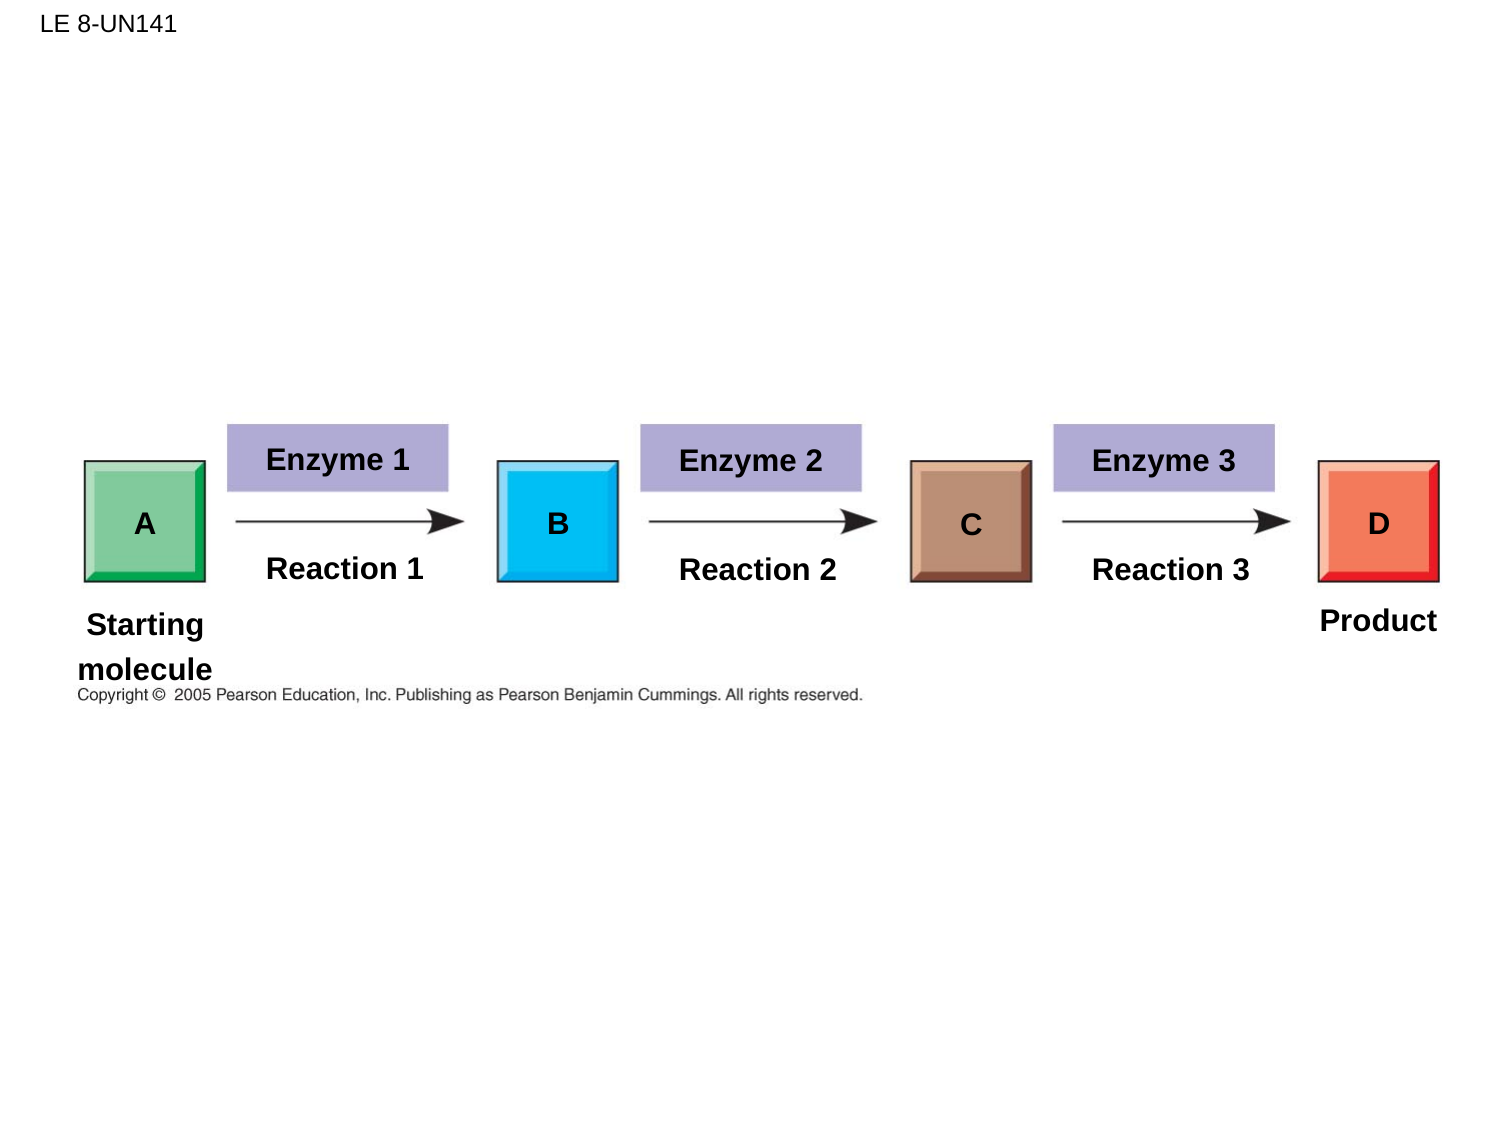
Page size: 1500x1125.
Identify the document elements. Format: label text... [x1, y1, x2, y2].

text_box Enzyme 2 [678, 447, 829, 481]
text_box B [547, 510, 575, 541]
picture [49, 412, 1450, 713]
text_box Product [1319, 607, 1444, 640]
text_box Reaction 1 [265, 555, 430, 593]
text_box Enzyme 1 [265, 446, 416, 480]
text_box Reaction 2 [678, 556, 843, 594]
text_box Reaction 3 [1091, 556, 1256, 594]
text_box A [141, 517, 147, 525]
title LE 8-UN141 [24, 0, 351, 51]
text_box Starting molecule [66, 596, 225, 705]
text_box Enzyme 3 [1091, 447, 1242, 481]
text_box D [1367, 510, 1396, 542]
text_box A [134, 510, 162, 541]
text_box C [960, 511, 988, 542]
